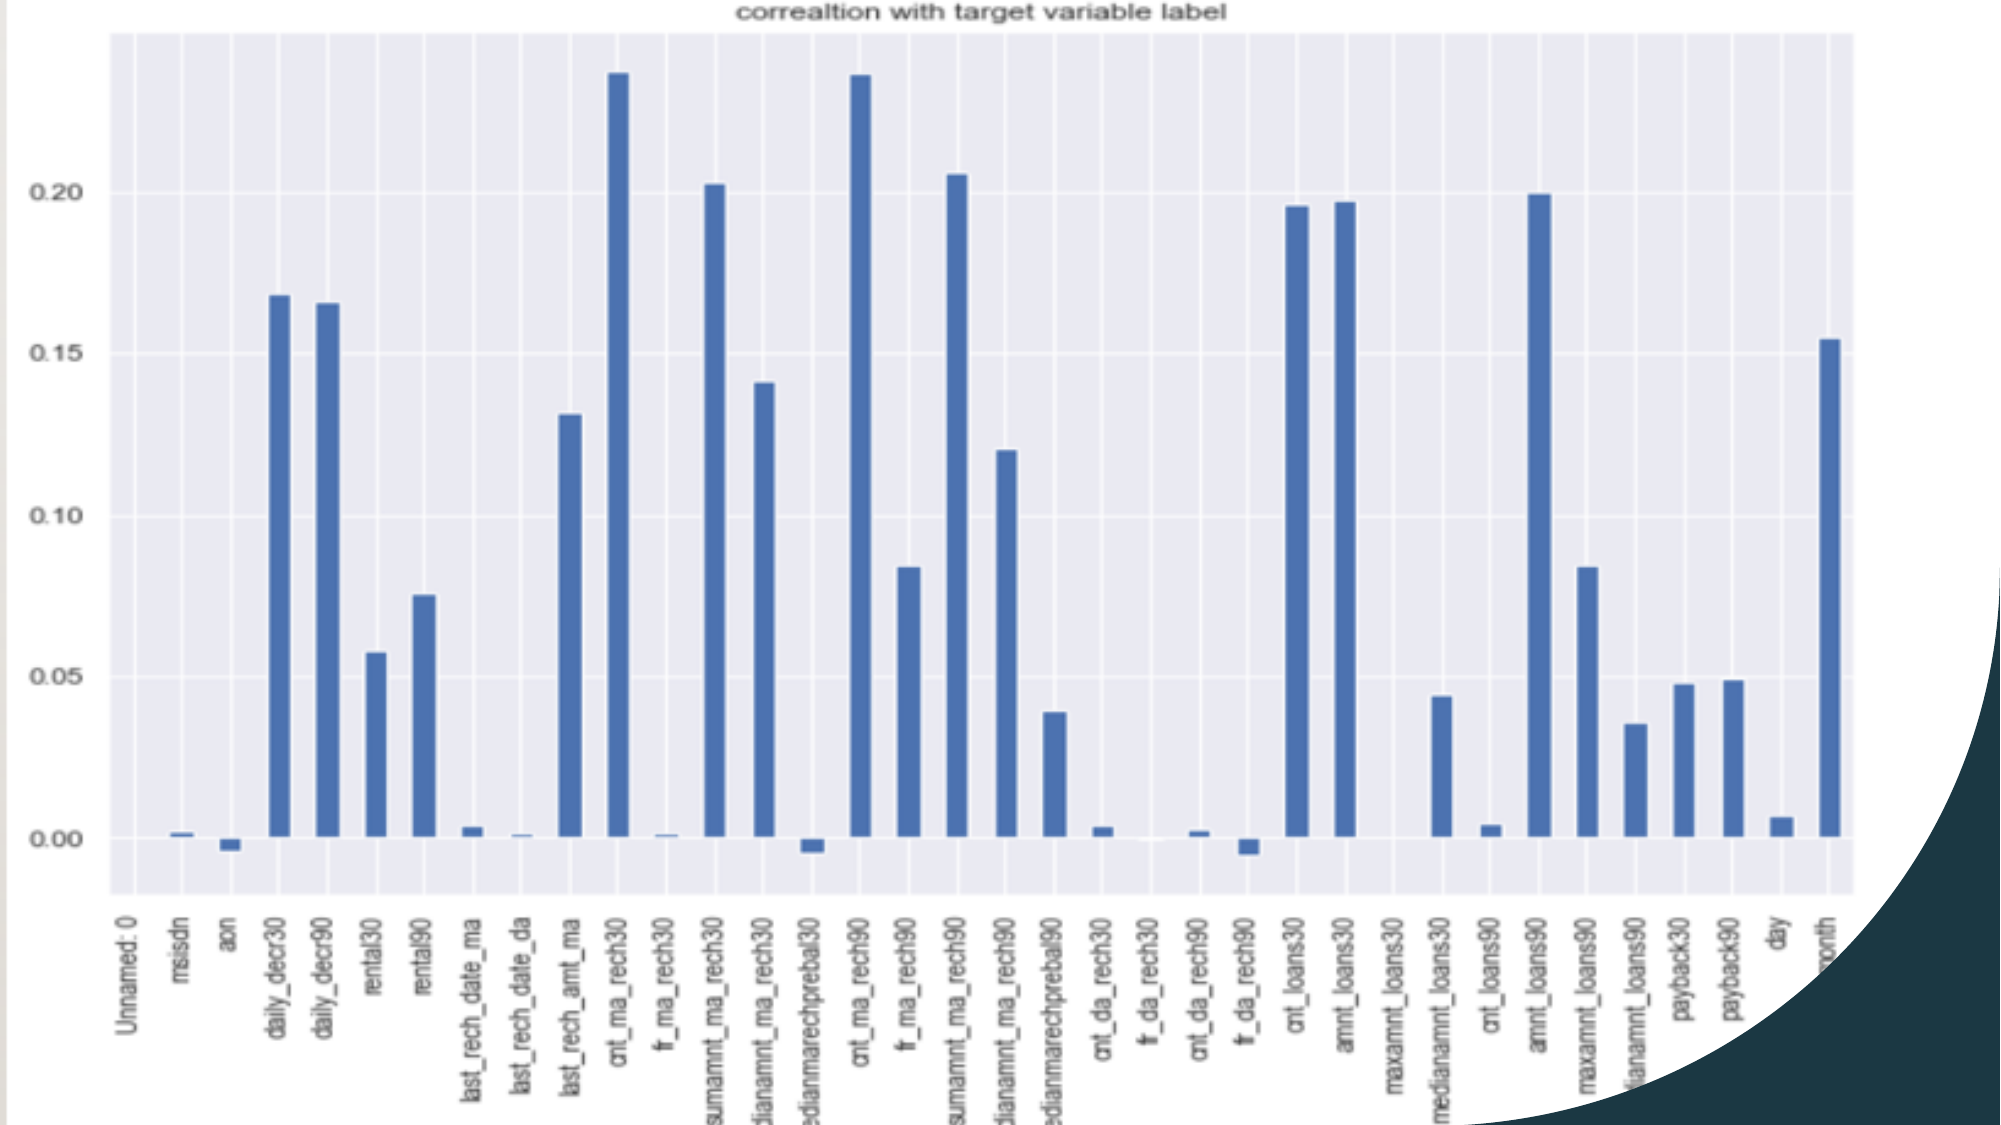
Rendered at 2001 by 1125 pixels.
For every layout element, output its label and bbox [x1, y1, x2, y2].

text_box [1464, 567, 2000, 1125]
picture [0, 0, 2000, 1125]
